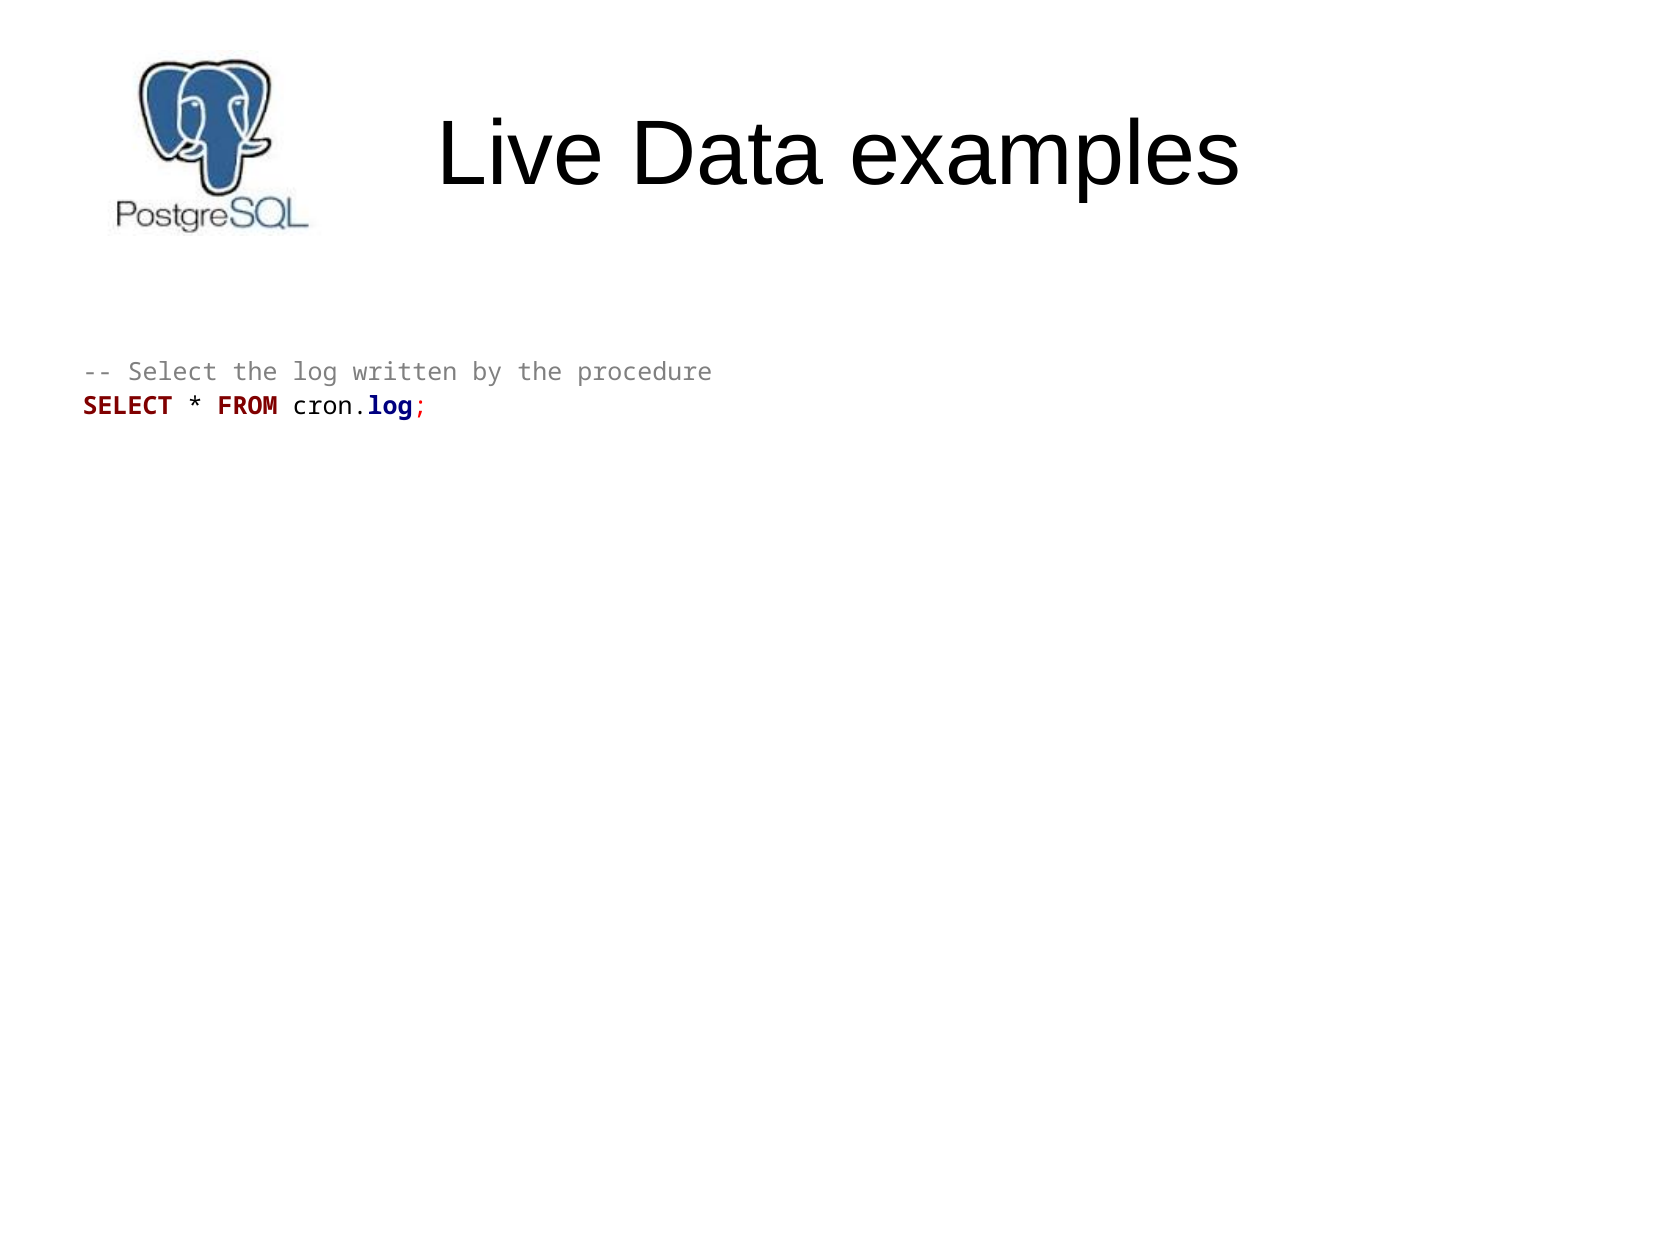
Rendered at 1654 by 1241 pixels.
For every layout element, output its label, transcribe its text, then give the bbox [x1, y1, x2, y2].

picture [58, 50, 356, 237]
list -- Select the log written by the procedure SELECT * FROM cron.log; [82, 290, 1538, 1010]
title Live Data examples [82, 49, 1571, 257]
